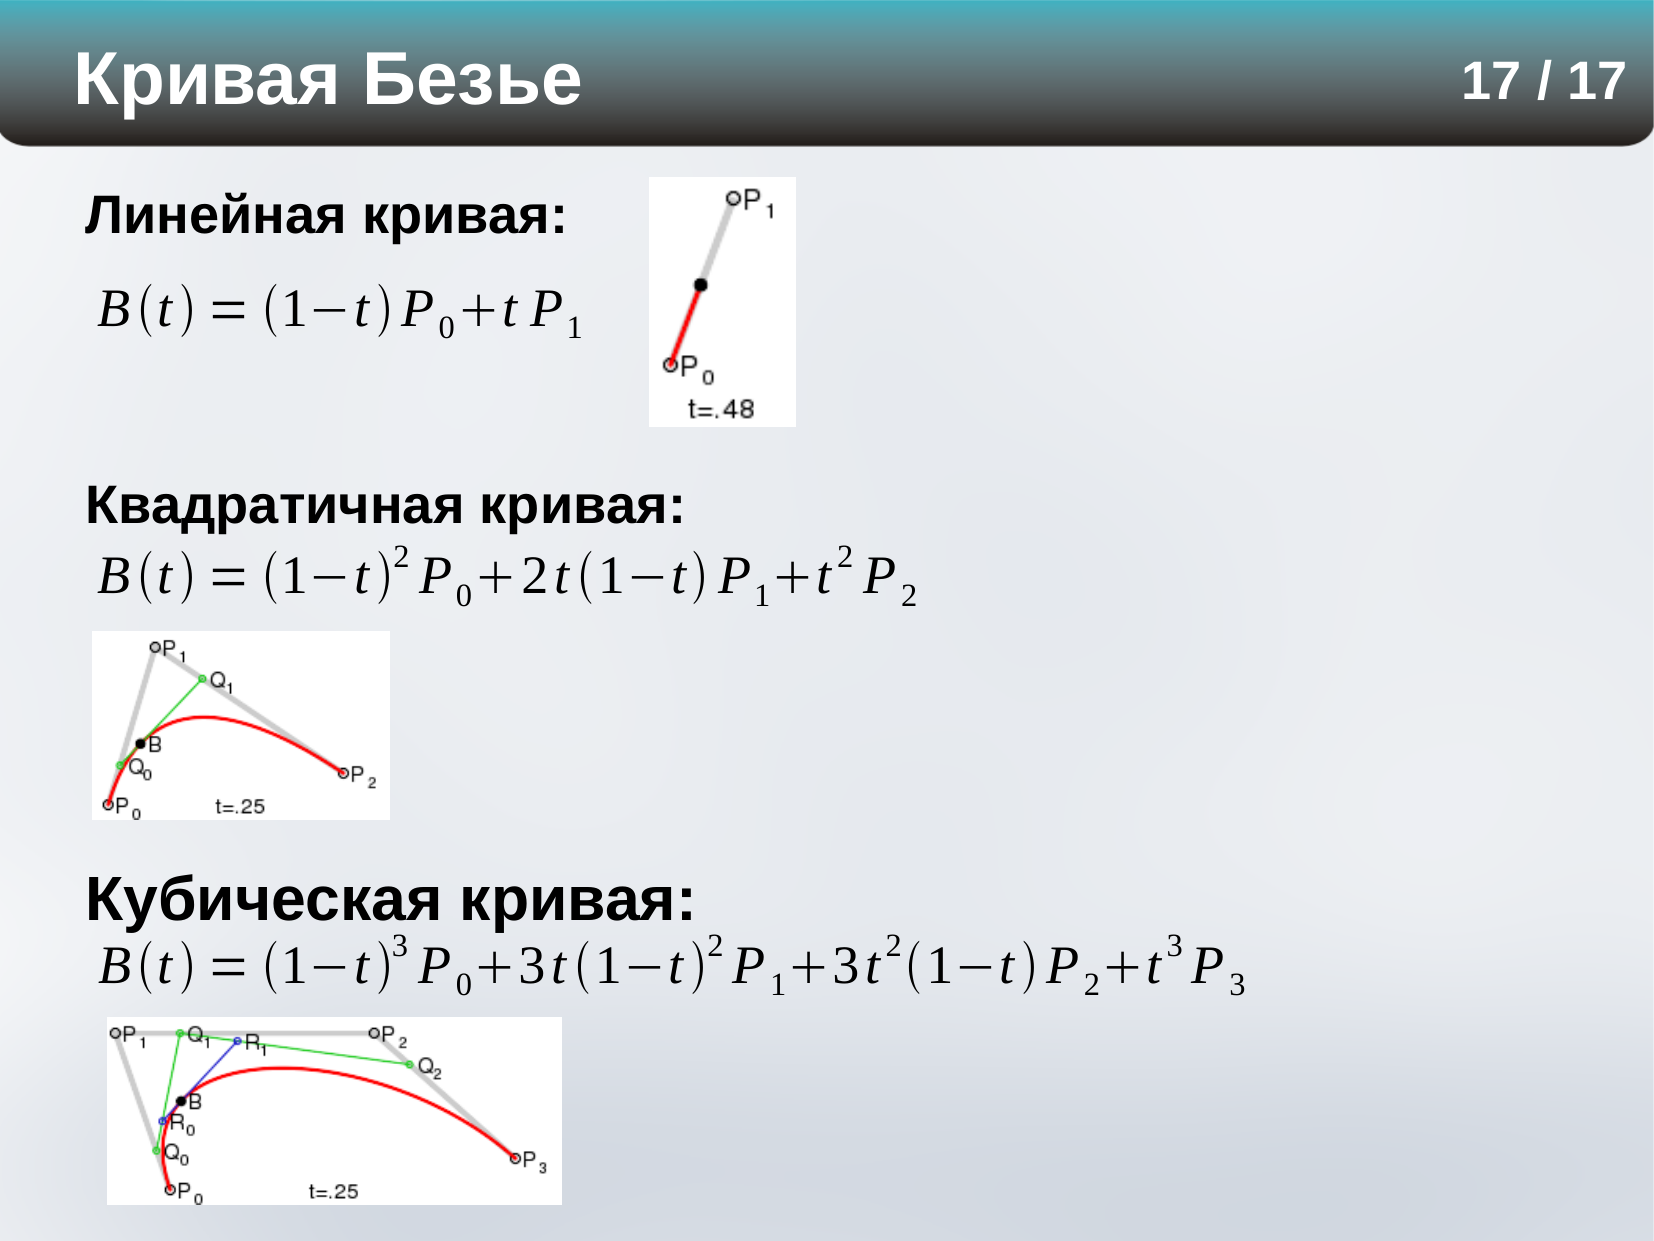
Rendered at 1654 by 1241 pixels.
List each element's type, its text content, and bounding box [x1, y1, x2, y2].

chart [88, 277, 589, 346]
text_box Кривая Безье [59, 29, 1359, 129]
chart [88, 927, 1252, 1003]
text_box Линейная кривая: Квадратичная кривая: Кубическая кривая: [70, 177, 1565, 941]
text_box <номер> / 17 [1446, 42, 1654, 119]
picture [0, 0, 1654, 1241]
chart [88, 537, 923, 614]
